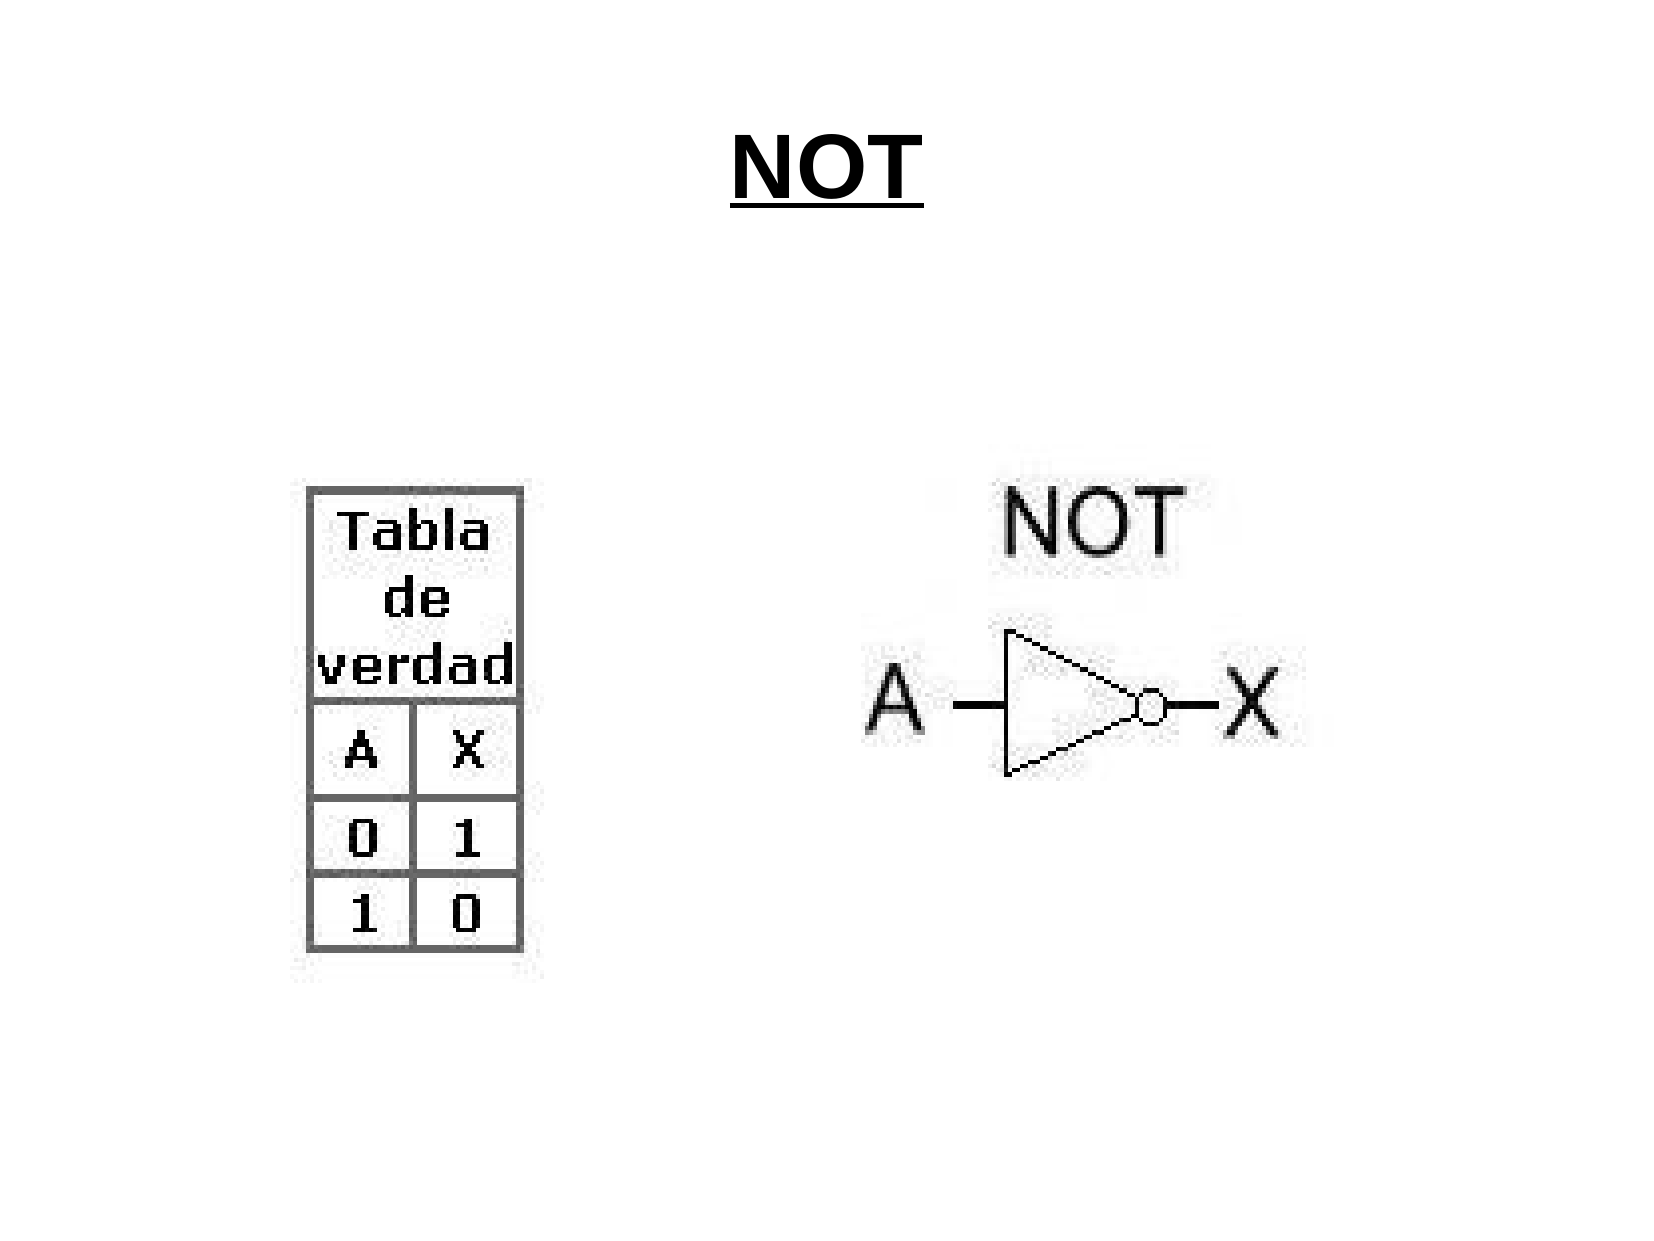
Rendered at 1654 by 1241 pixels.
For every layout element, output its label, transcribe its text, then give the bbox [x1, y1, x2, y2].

picture [195, 344, 1366, 1081]
title NOT [82, 62, 1571, 271]
